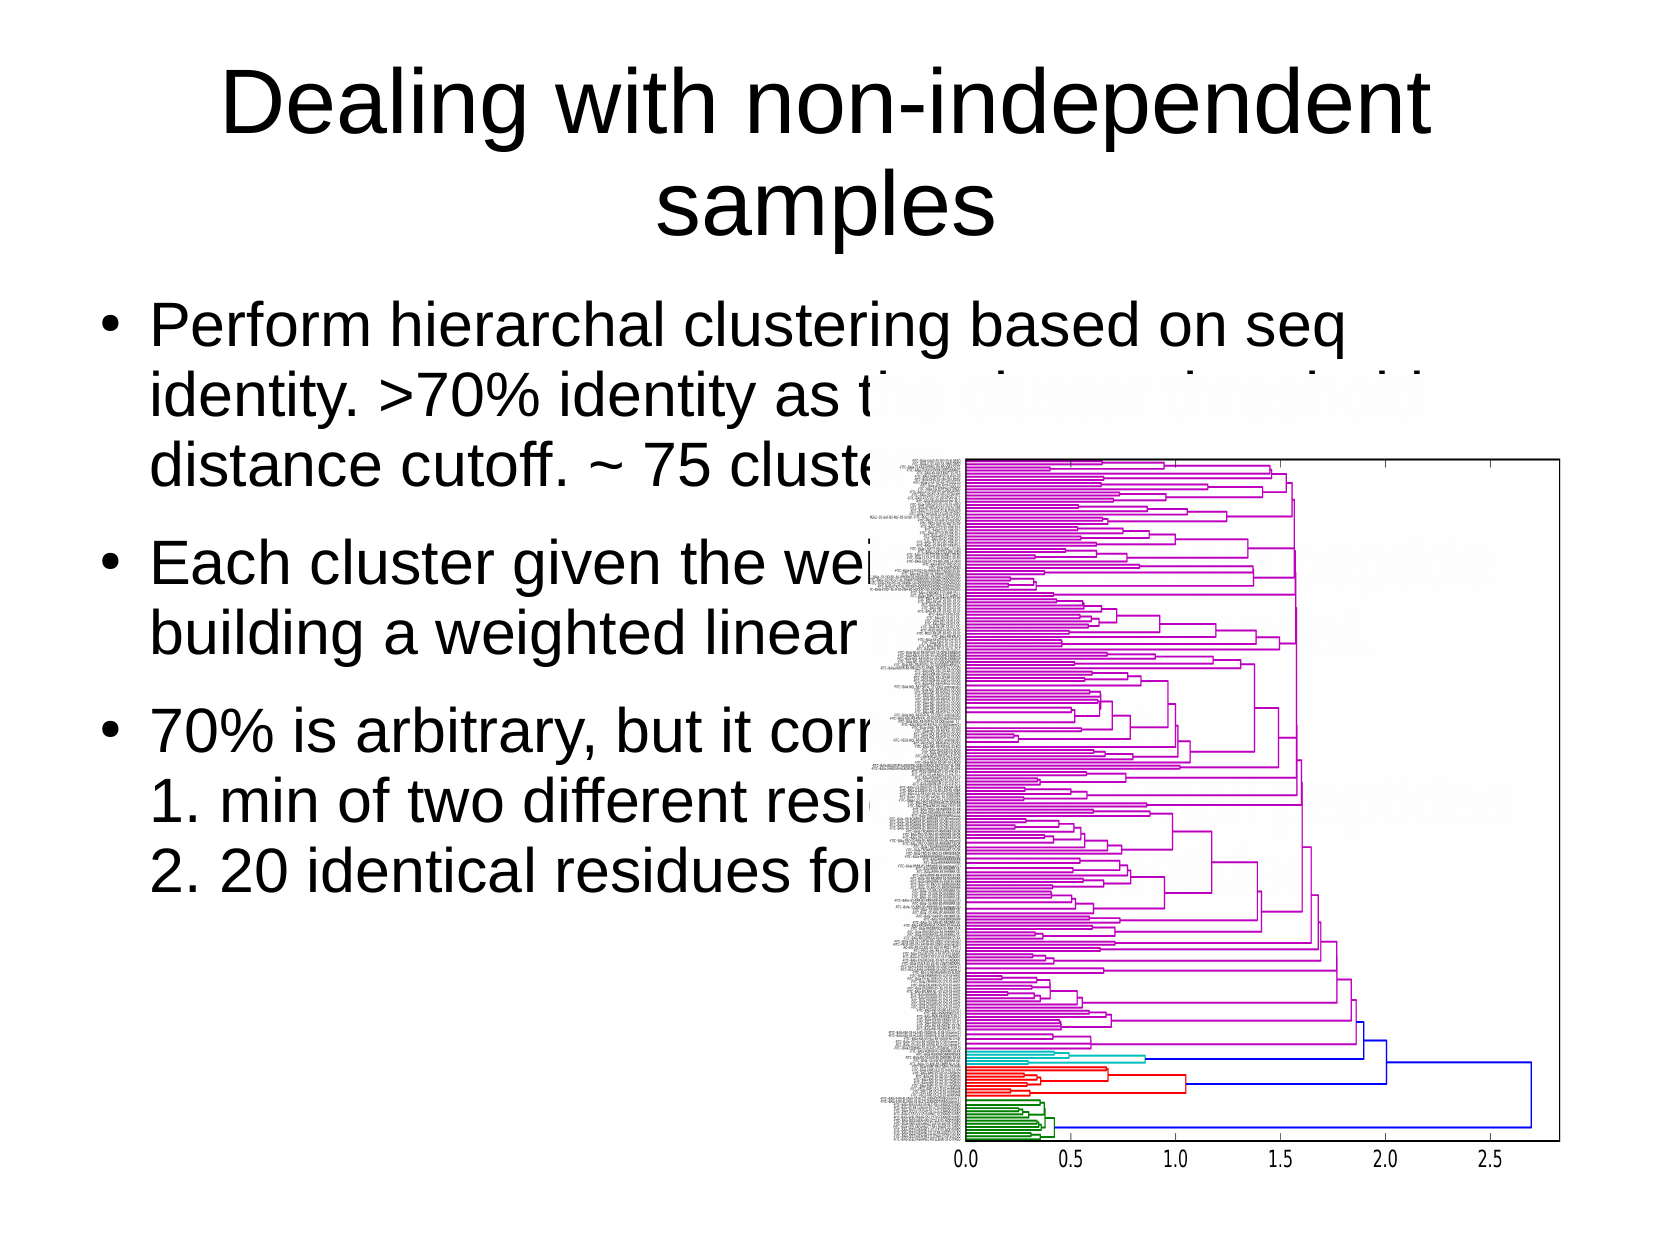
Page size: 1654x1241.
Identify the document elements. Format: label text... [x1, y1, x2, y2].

picture [870, 374, 1636, 1226]
list Perform hierarchal clustering based on seq identity. >70% identity as the cluster threshold distance cutoff. ~ 75 clusters Each cluster given the weight of a single peptide building a weighted linear regression model. 70% is arbitrary, but it corresponds to 1. min of two different residues for small peptides 2. 20 identical residues for larger peptides [82, 290, 1571, 1010]
title Dealing with non-independent samples [82, 49, 1571, 257]
